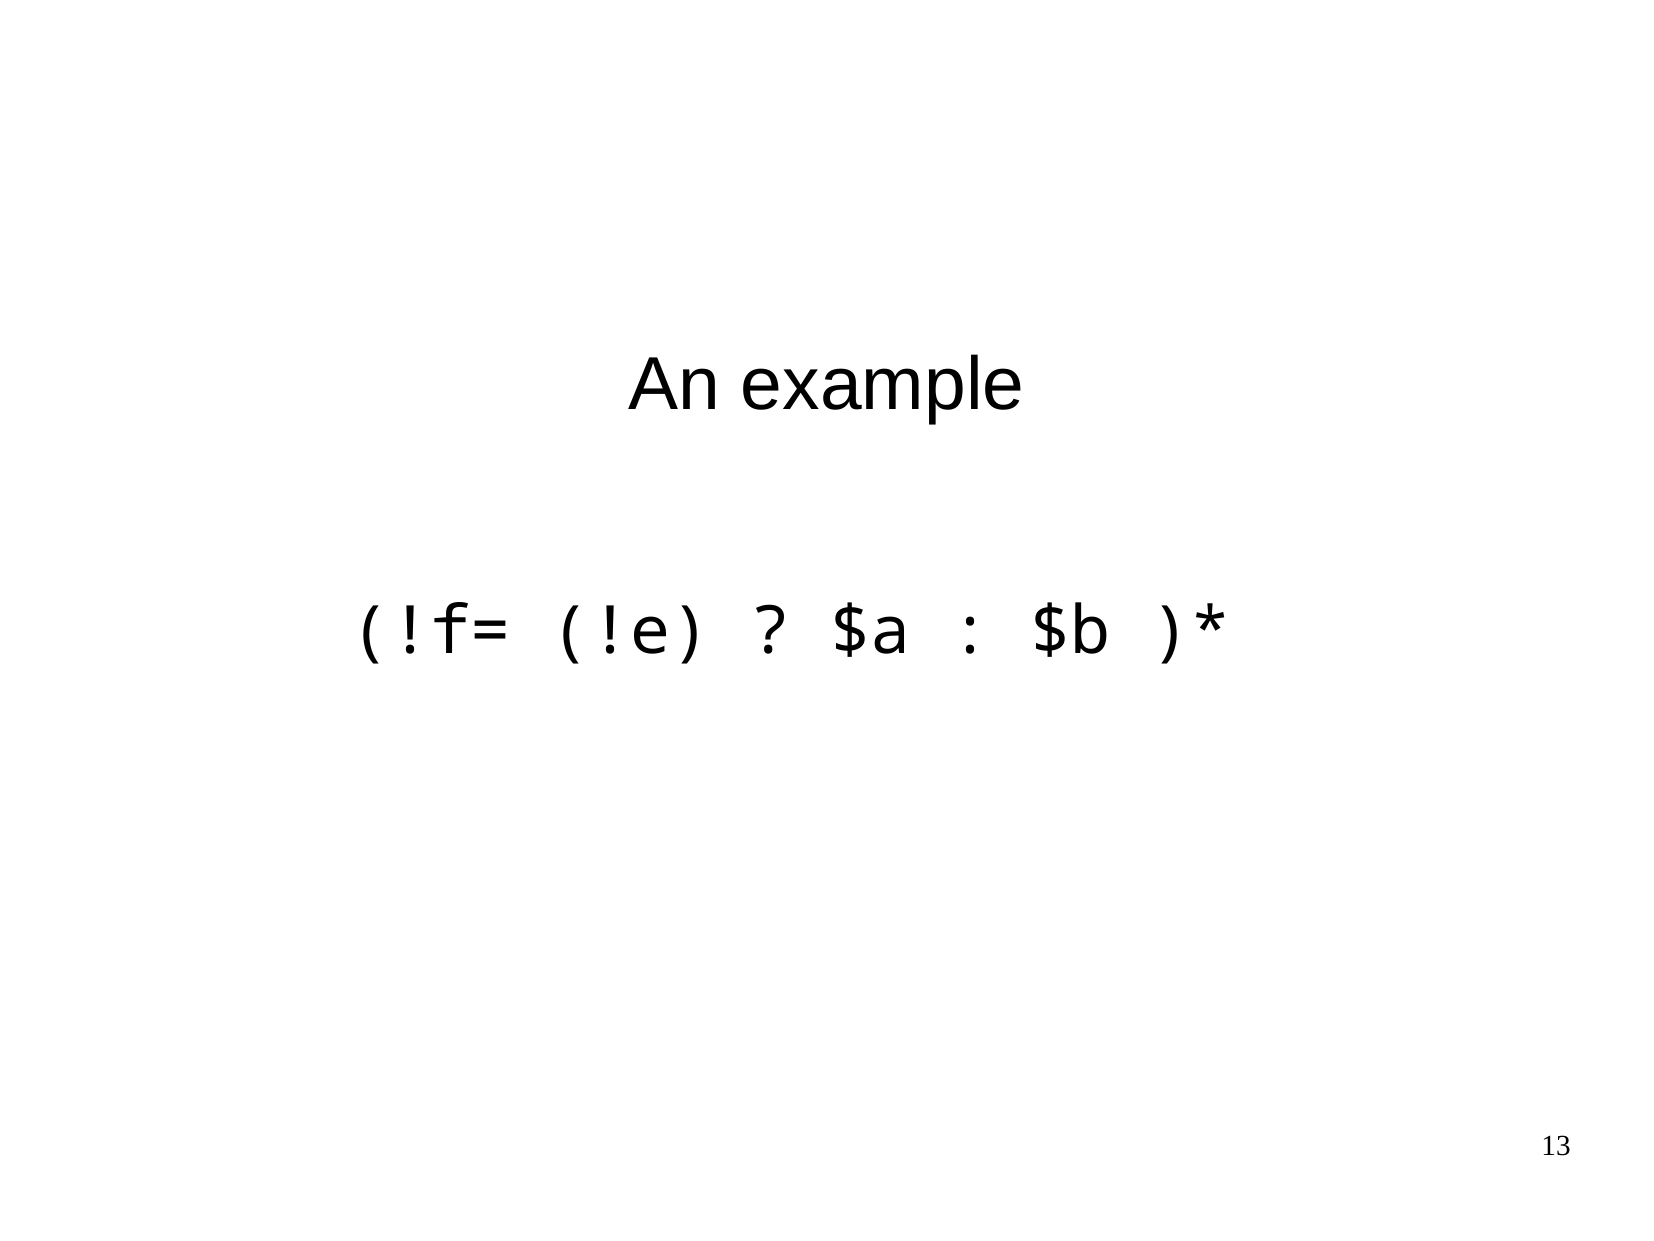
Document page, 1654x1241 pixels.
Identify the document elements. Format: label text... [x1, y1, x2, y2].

title An example [82, 279, 1571, 487]
list (!f= (!e) ? $a : $b )* [212, 479, 1506, 1056]
